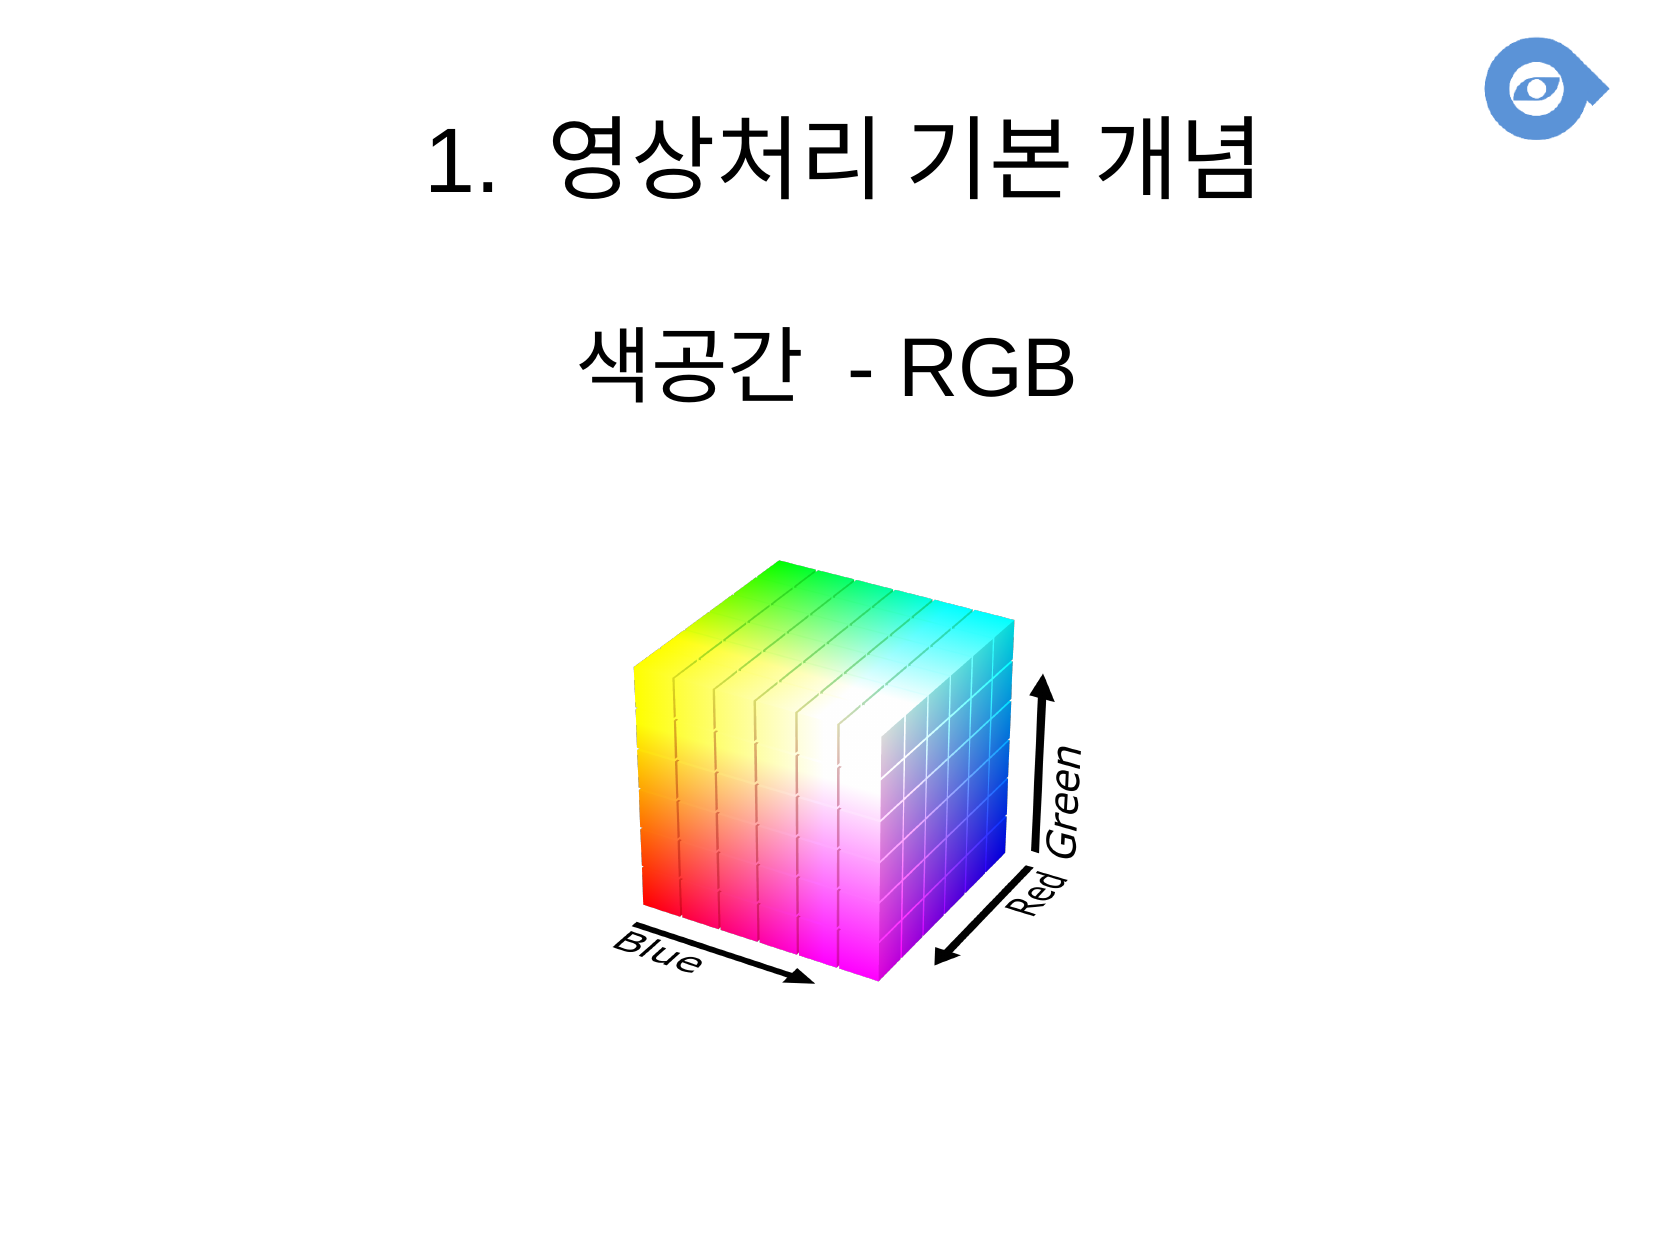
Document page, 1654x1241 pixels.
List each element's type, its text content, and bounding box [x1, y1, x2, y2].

title 1. 영상처리 기본 개념 [82, 49, 1571, 257]
text_box 색공간 - RGB [485, 292, 1169, 437]
picture [465, 492, 1189, 1035]
picture [1450, 10, 1636, 166]
